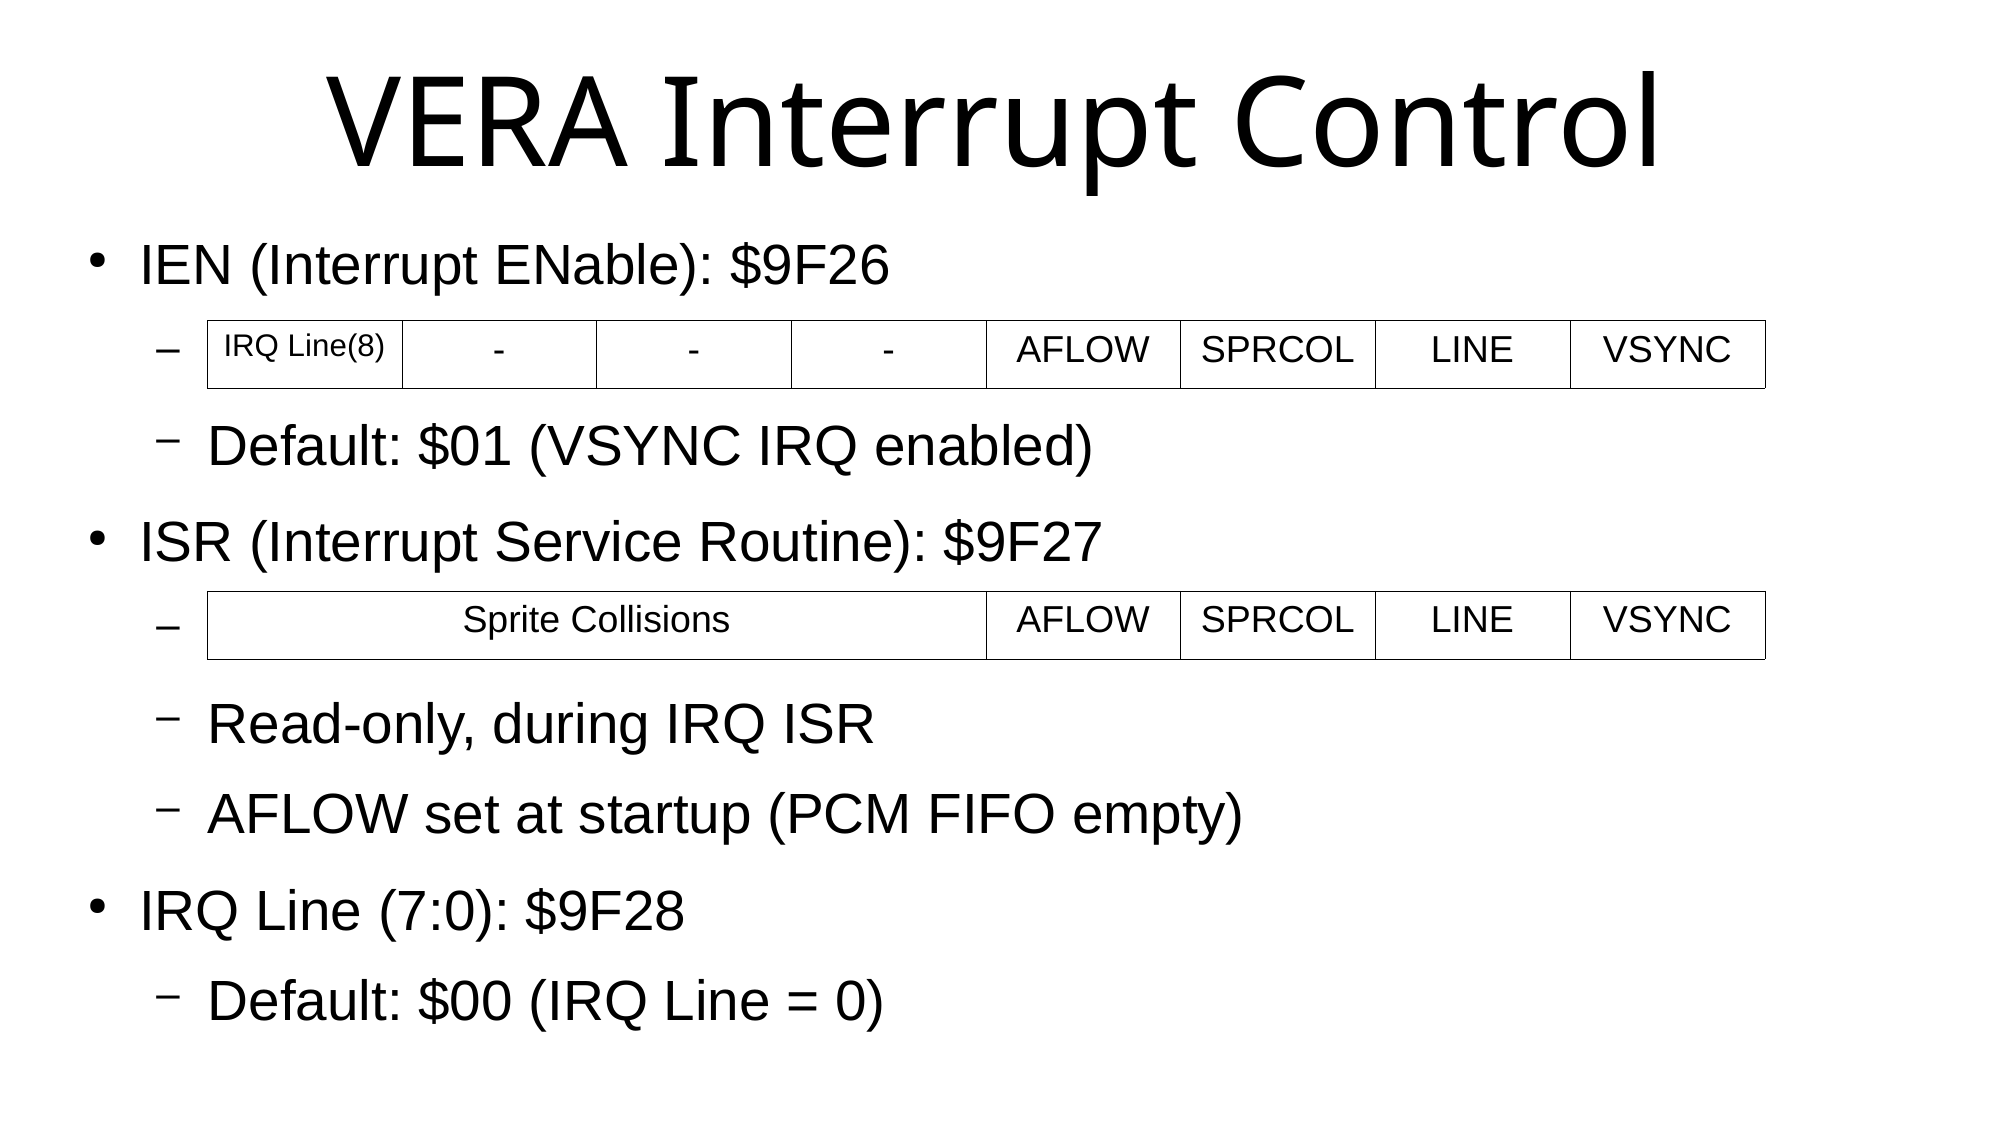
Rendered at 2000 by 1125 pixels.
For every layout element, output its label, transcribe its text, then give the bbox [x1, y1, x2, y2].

table_header IRQ Line(8) [208, 321, 402, 388]
table_header SPRCOL [1181, 592, 1375, 659]
title VERA Interrupt Control [28, 17, 1964, 235]
list IEN (Interrupt ENable): $9F26 Default: $01 (VSYNC IRQ enabled) ISR (Interrupt Service Routine): $9F27 Read-only, during IRQ ISR AFLOW set at startup (PCM FIFO empty) IRQ Line (7:0): $9F28 Default: $00 (IRQ Line = 0) [55, 235, 1908, 1046]
table_header VSYNC [1571, 592, 1765, 659]
table_header AFLOW [987, 321, 1180, 388]
table_header LINE [1376, 321, 1570, 388]
table_header SPRCOL [1181, 321, 1375, 388]
table_header - [597, 321, 791, 388]
table_header Sprite Collisions [208, 592, 986, 659]
table_header - [403, 321, 596, 388]
table_header LINE [1376, 592, 1570, 659]
table_header VSYNC [1571, 321, 1765, 388]
table_header AFLOW [987, 592, 1180, 659]
table_header - [792, 321, 986, 388]
